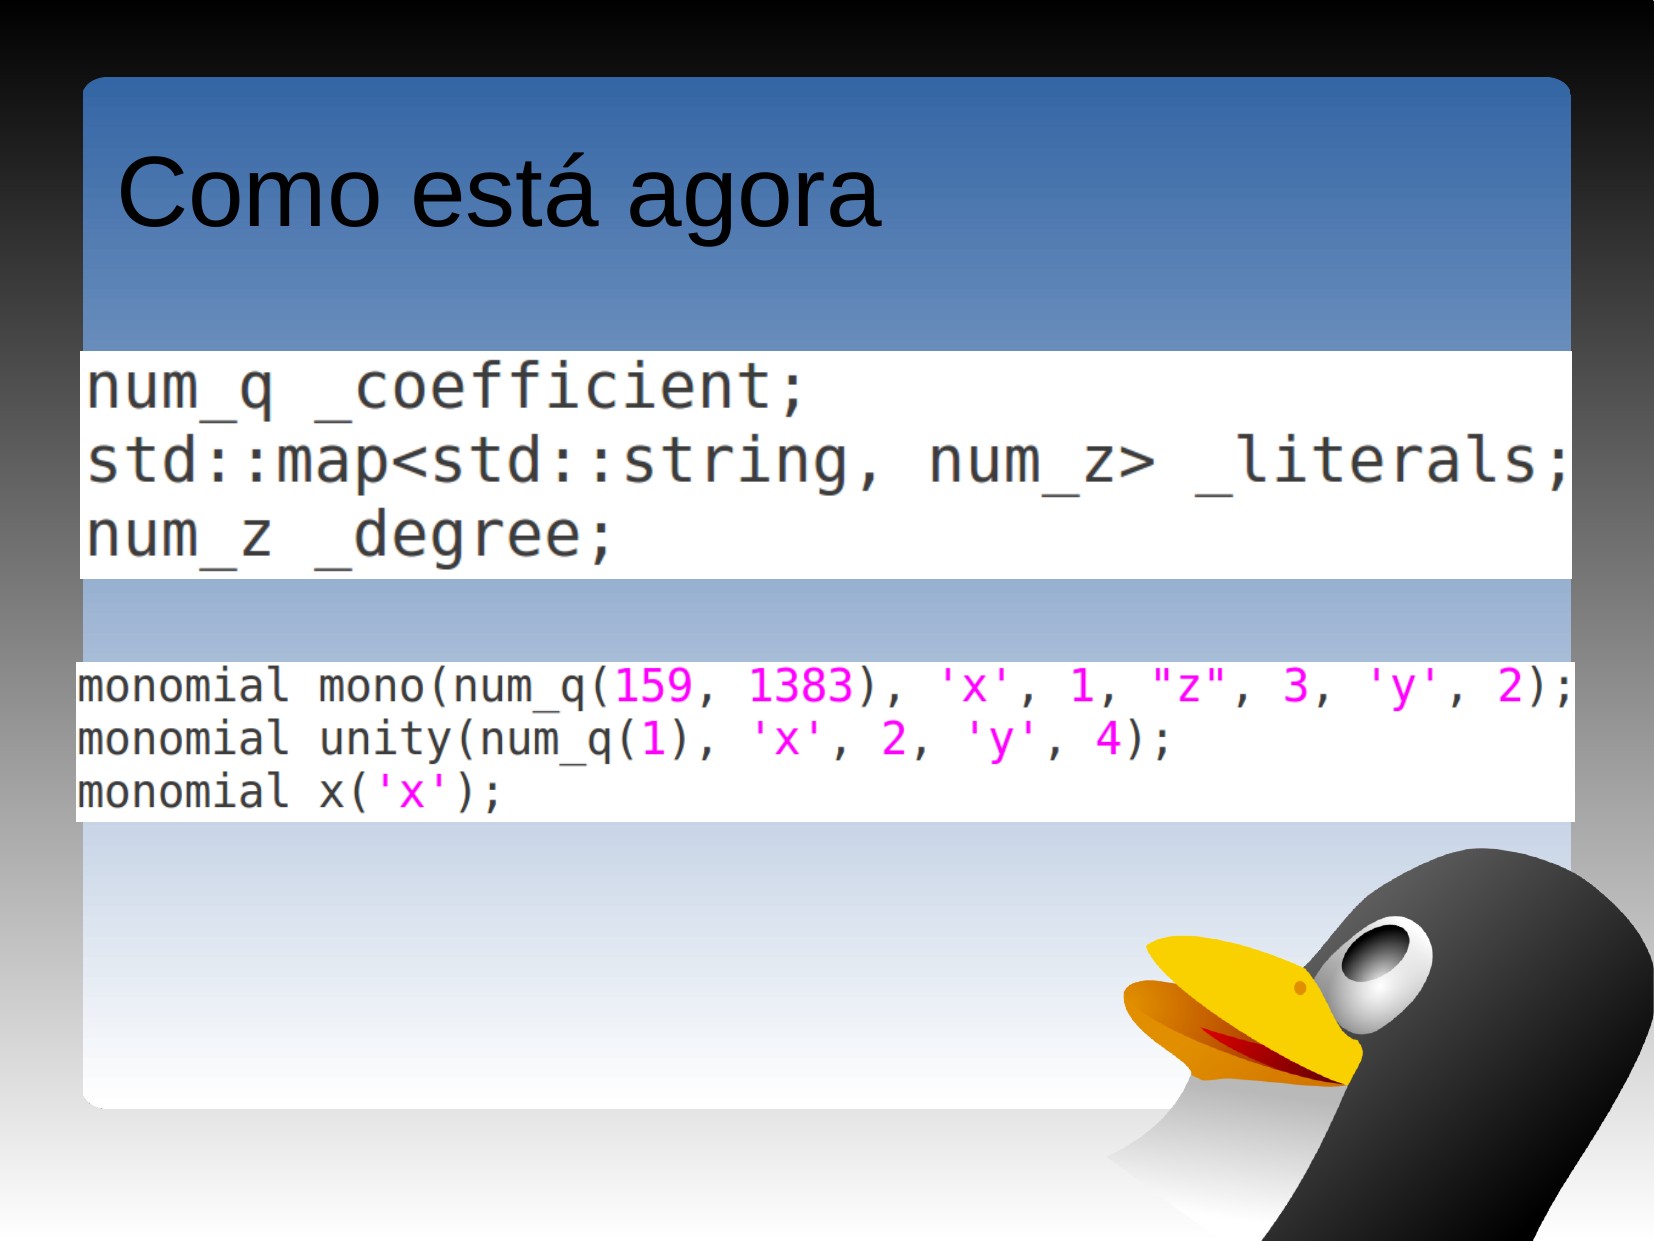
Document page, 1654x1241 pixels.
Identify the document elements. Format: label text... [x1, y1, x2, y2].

picture [76, 662, 1654, 1241]
title Como está agora [101, 128, 1557, 303]
picture [80, 351, 1572, 579]
